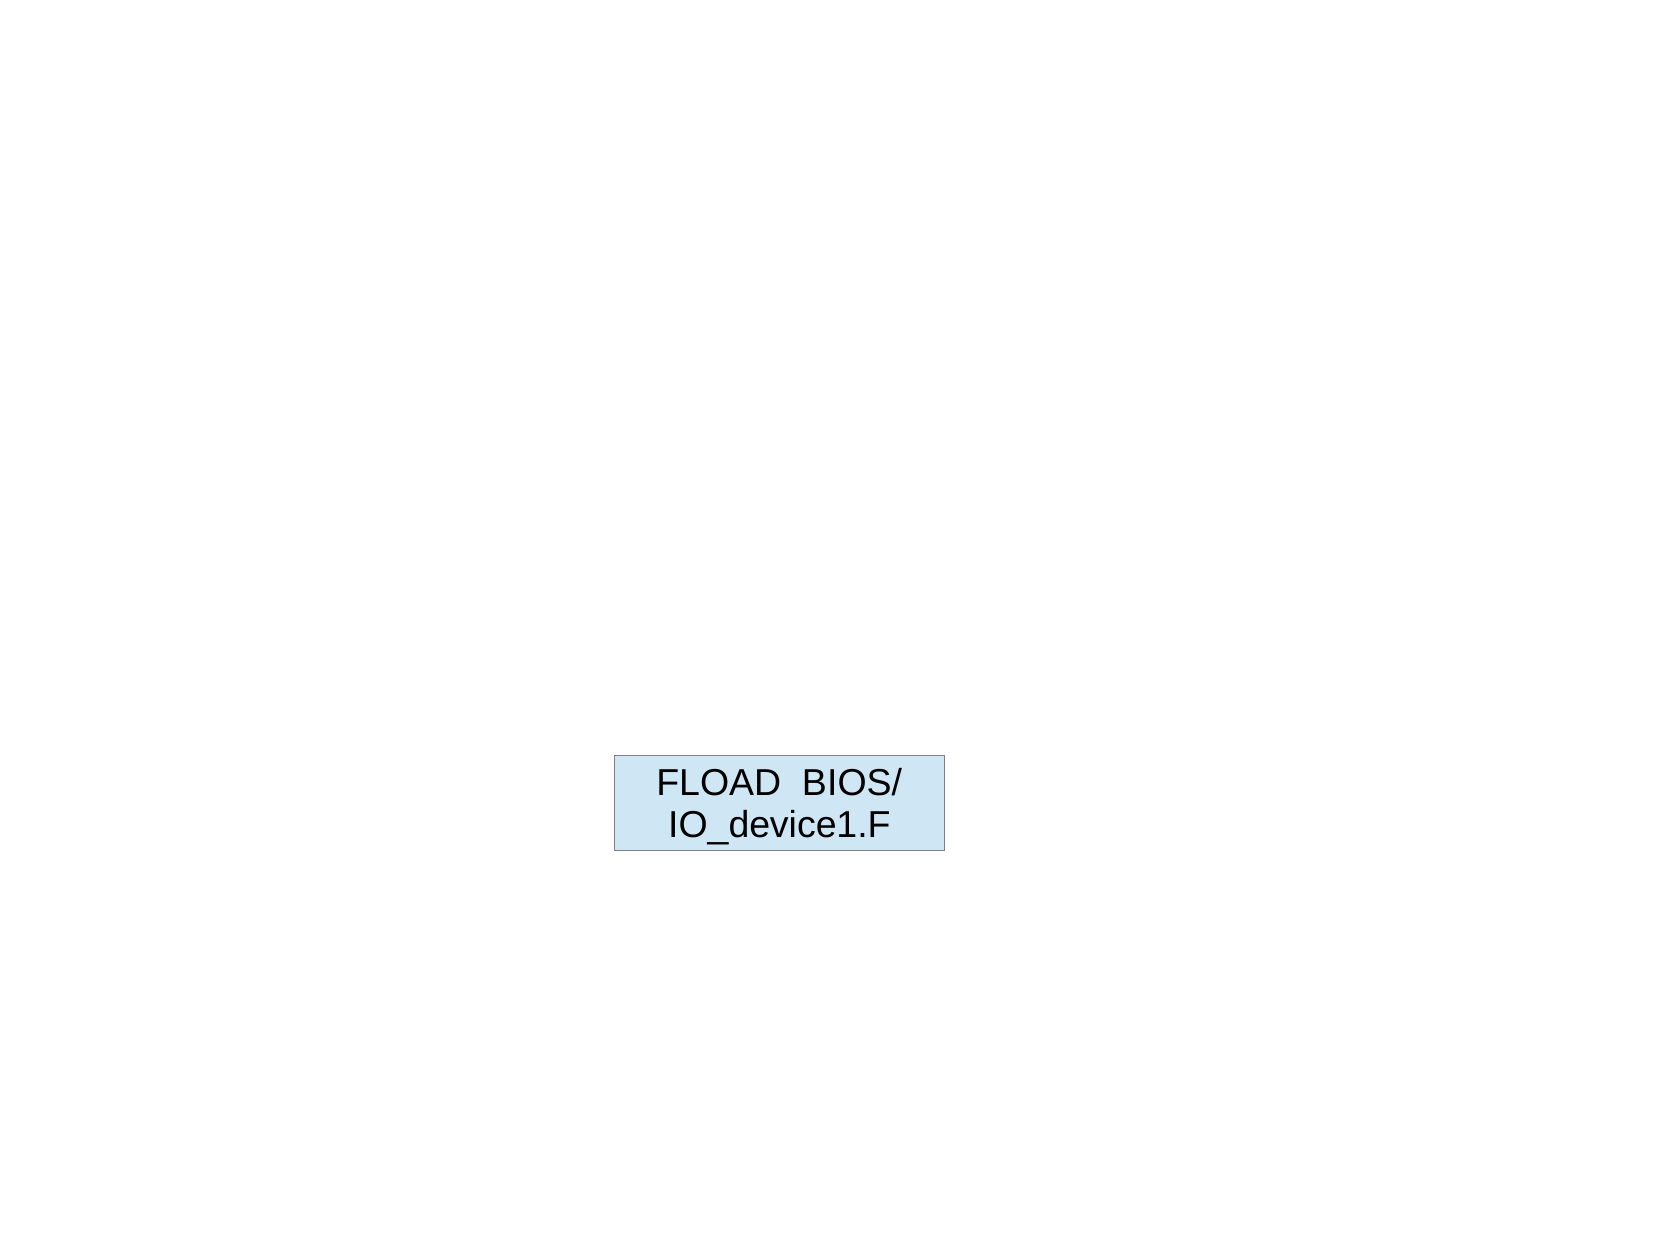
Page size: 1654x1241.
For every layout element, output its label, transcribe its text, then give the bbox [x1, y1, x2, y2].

text_box FLOAD BIOS/ IO_device1.F [614, 755, 945, 851]
